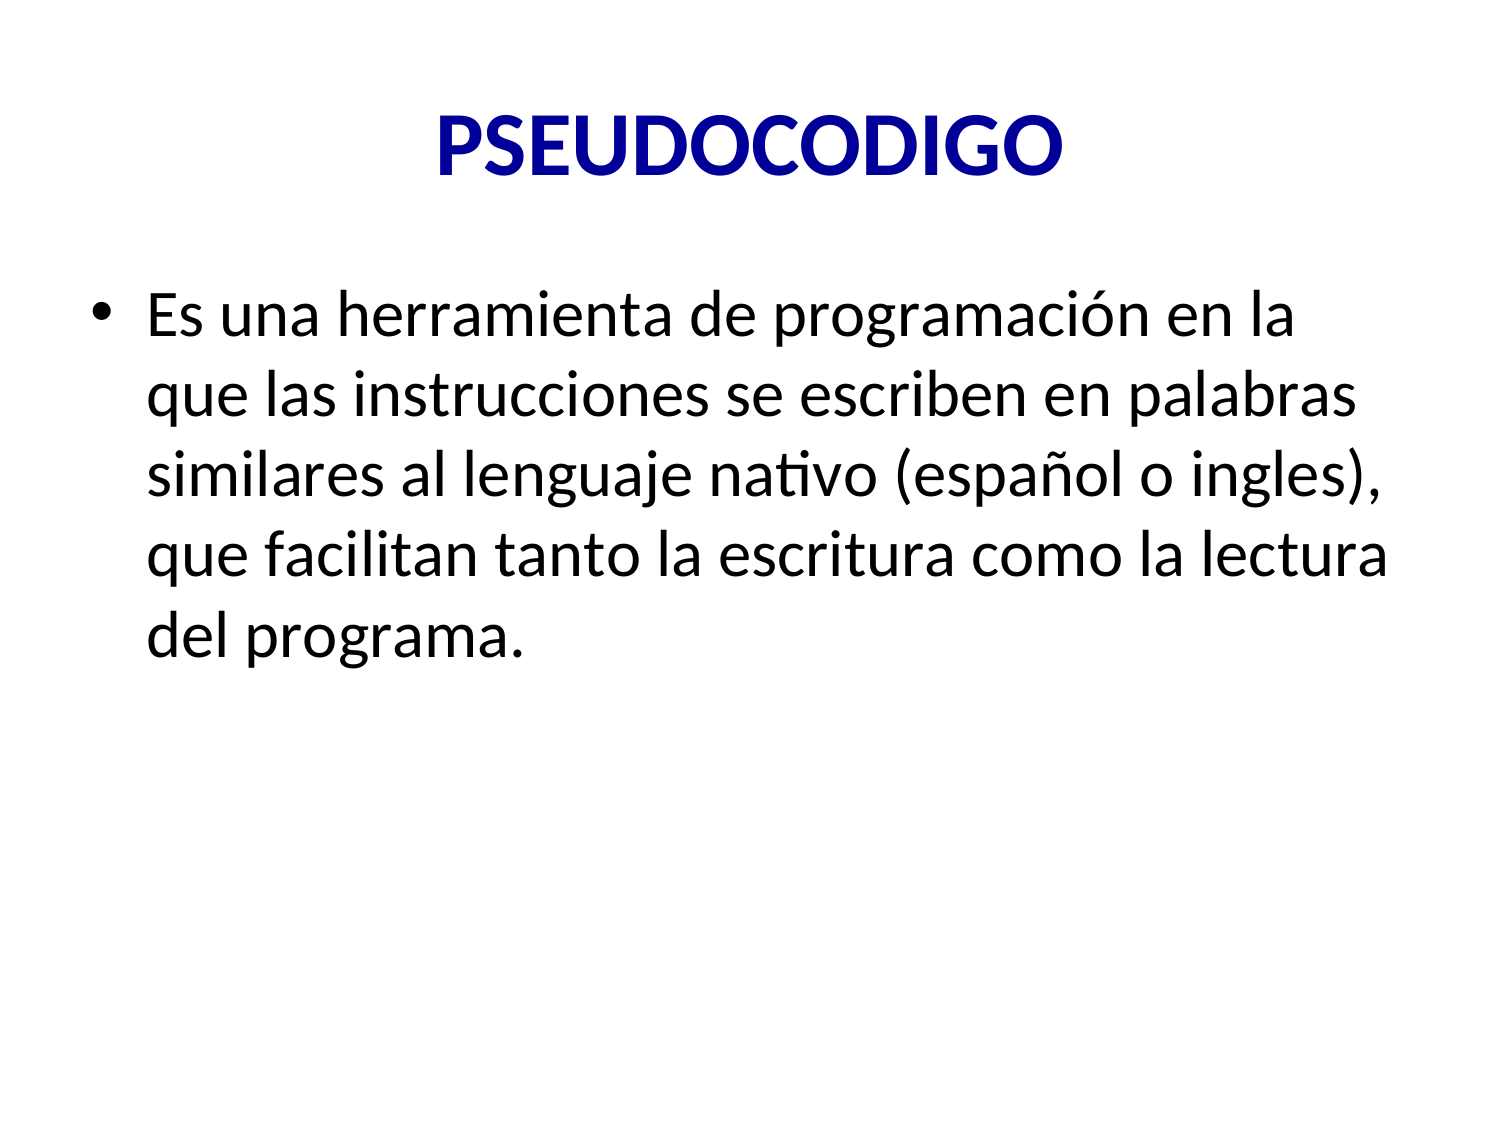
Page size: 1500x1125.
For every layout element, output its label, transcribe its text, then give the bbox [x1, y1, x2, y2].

list Es una herramienta de programación en la que las instrucciones se escriben en palabras similares al lenguaje nativo (español o ingles), que facilitan tanto la escritura como la lectura del programa. [75, 262, 1426, 1005]
title PSEUDOCODIGO [75, 45, 1426, 233]
